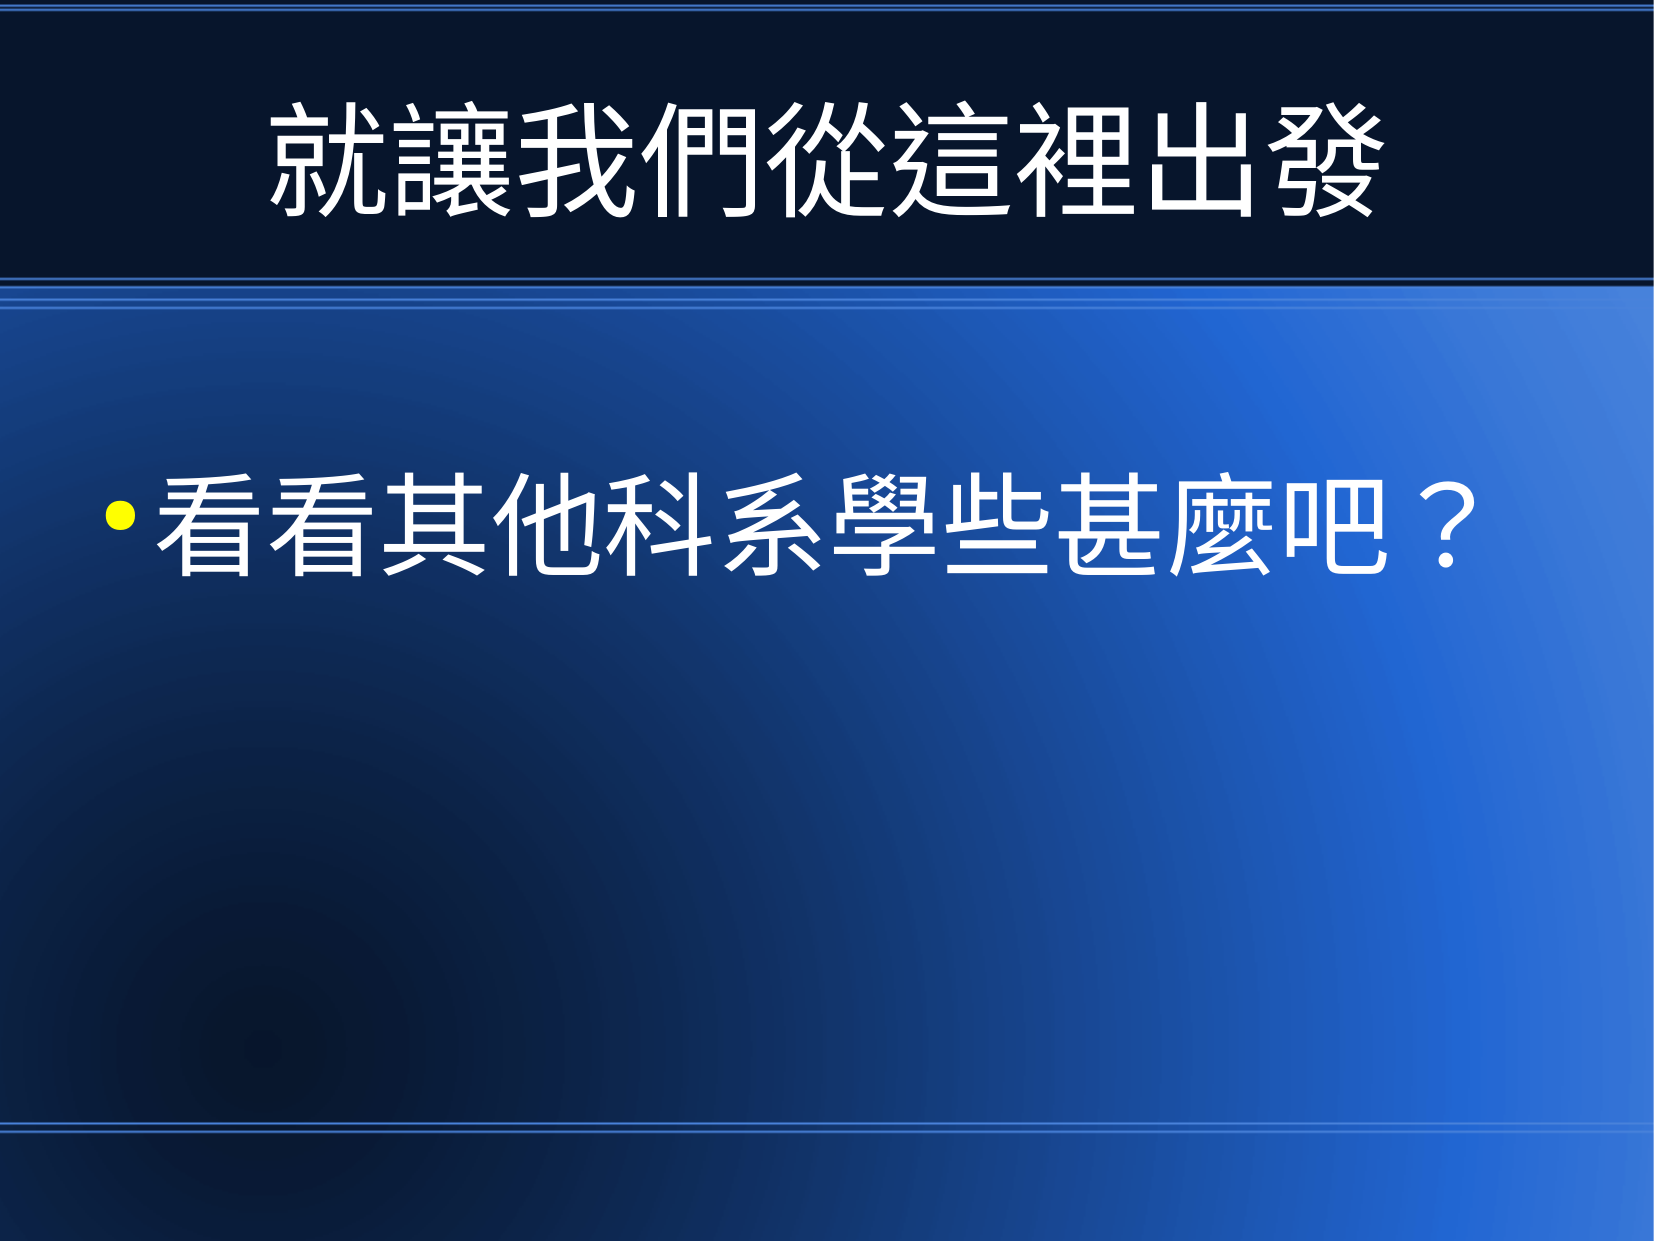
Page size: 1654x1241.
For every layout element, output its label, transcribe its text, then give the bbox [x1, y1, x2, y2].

list 看看其他科系學些甚麼吧？ [82, 355, 1571, 1241]
title 就讓我們從這裡出發 [82, 49, 1571, 257]
picture [0, 0, 1654, 1241]
